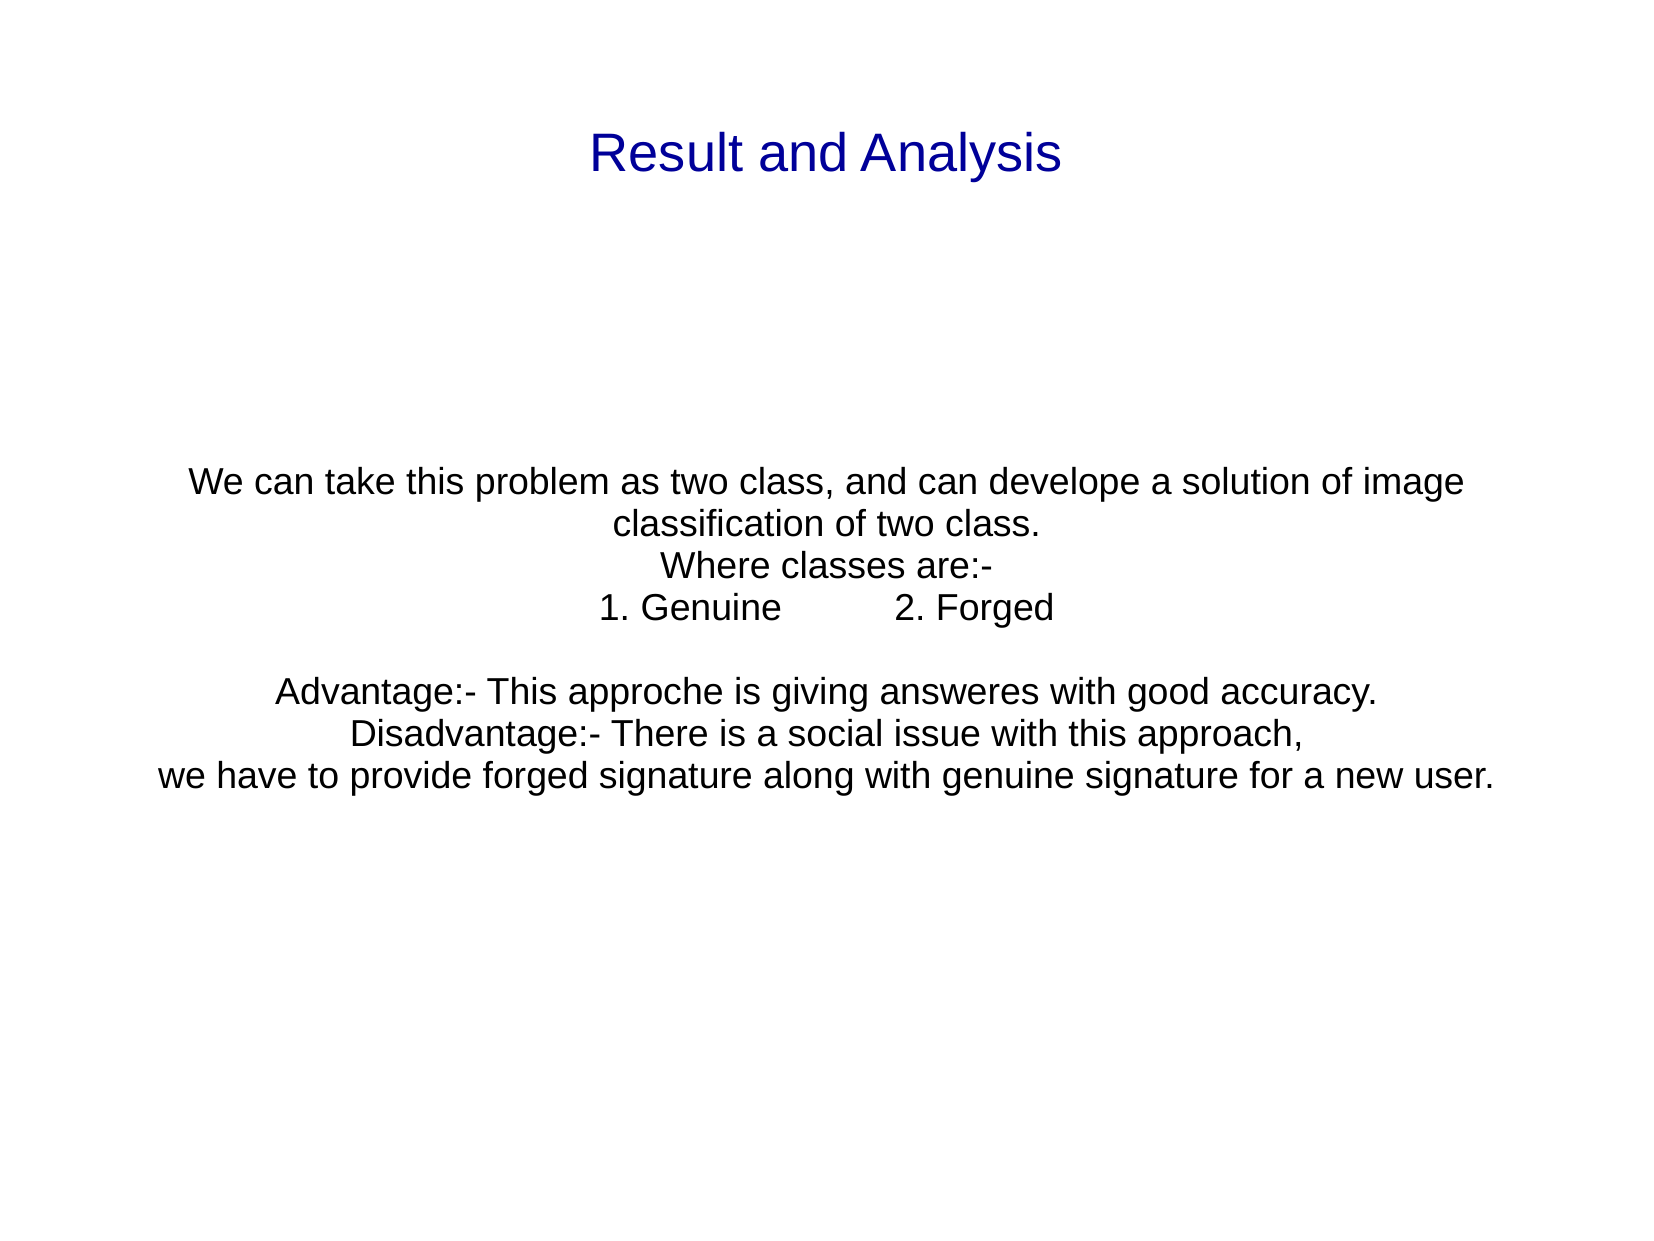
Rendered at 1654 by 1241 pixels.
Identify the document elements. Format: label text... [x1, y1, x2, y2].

subtitle We can take this problem as two class, and can develope a solution of image classification of two class. Where classes are:- 1. Genuine 2. Forged Advantage:- This approche is giving answeres with good accuracy. Disadvantage:- There is a social issue with this approach, we have to provide forged signature along with genuine signature for a new user. [82, 290, 1571, 1010]
title Result and Analysis [82, 49, 1571, 257]
